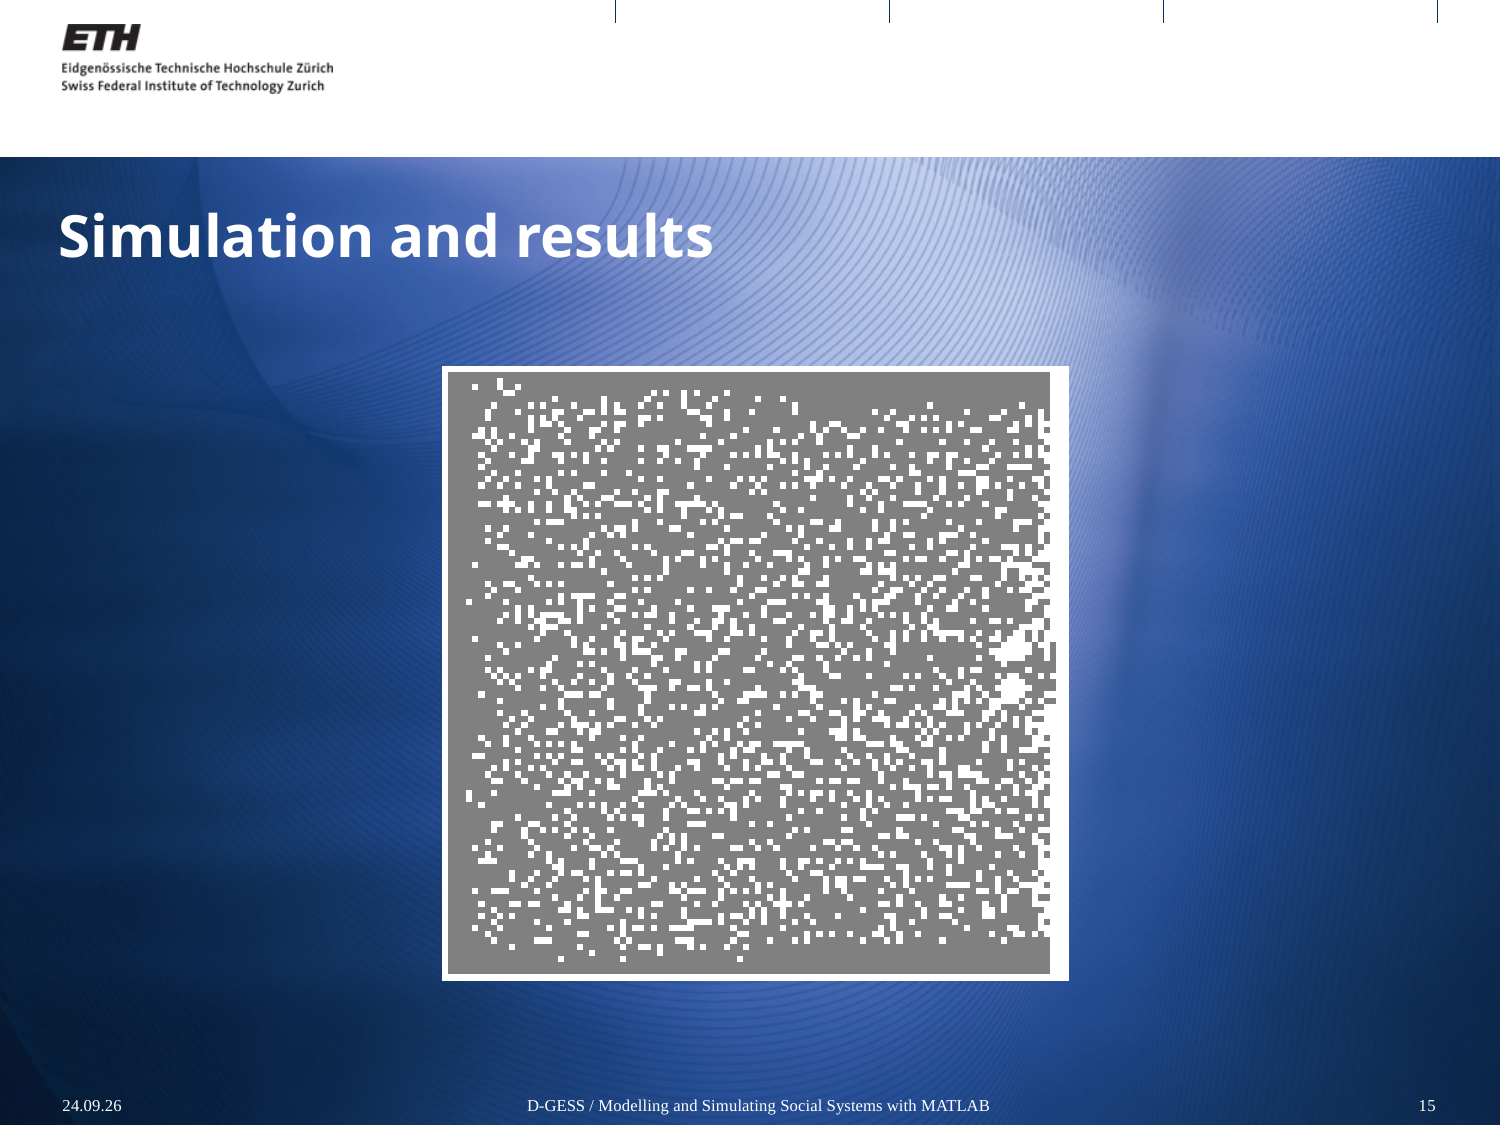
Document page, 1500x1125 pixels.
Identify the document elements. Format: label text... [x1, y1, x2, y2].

title Simulation and results [59, 194, 1409, 383]
picture [62, 24, 333, 94]
picture [0, 157, 1500, 1125]
